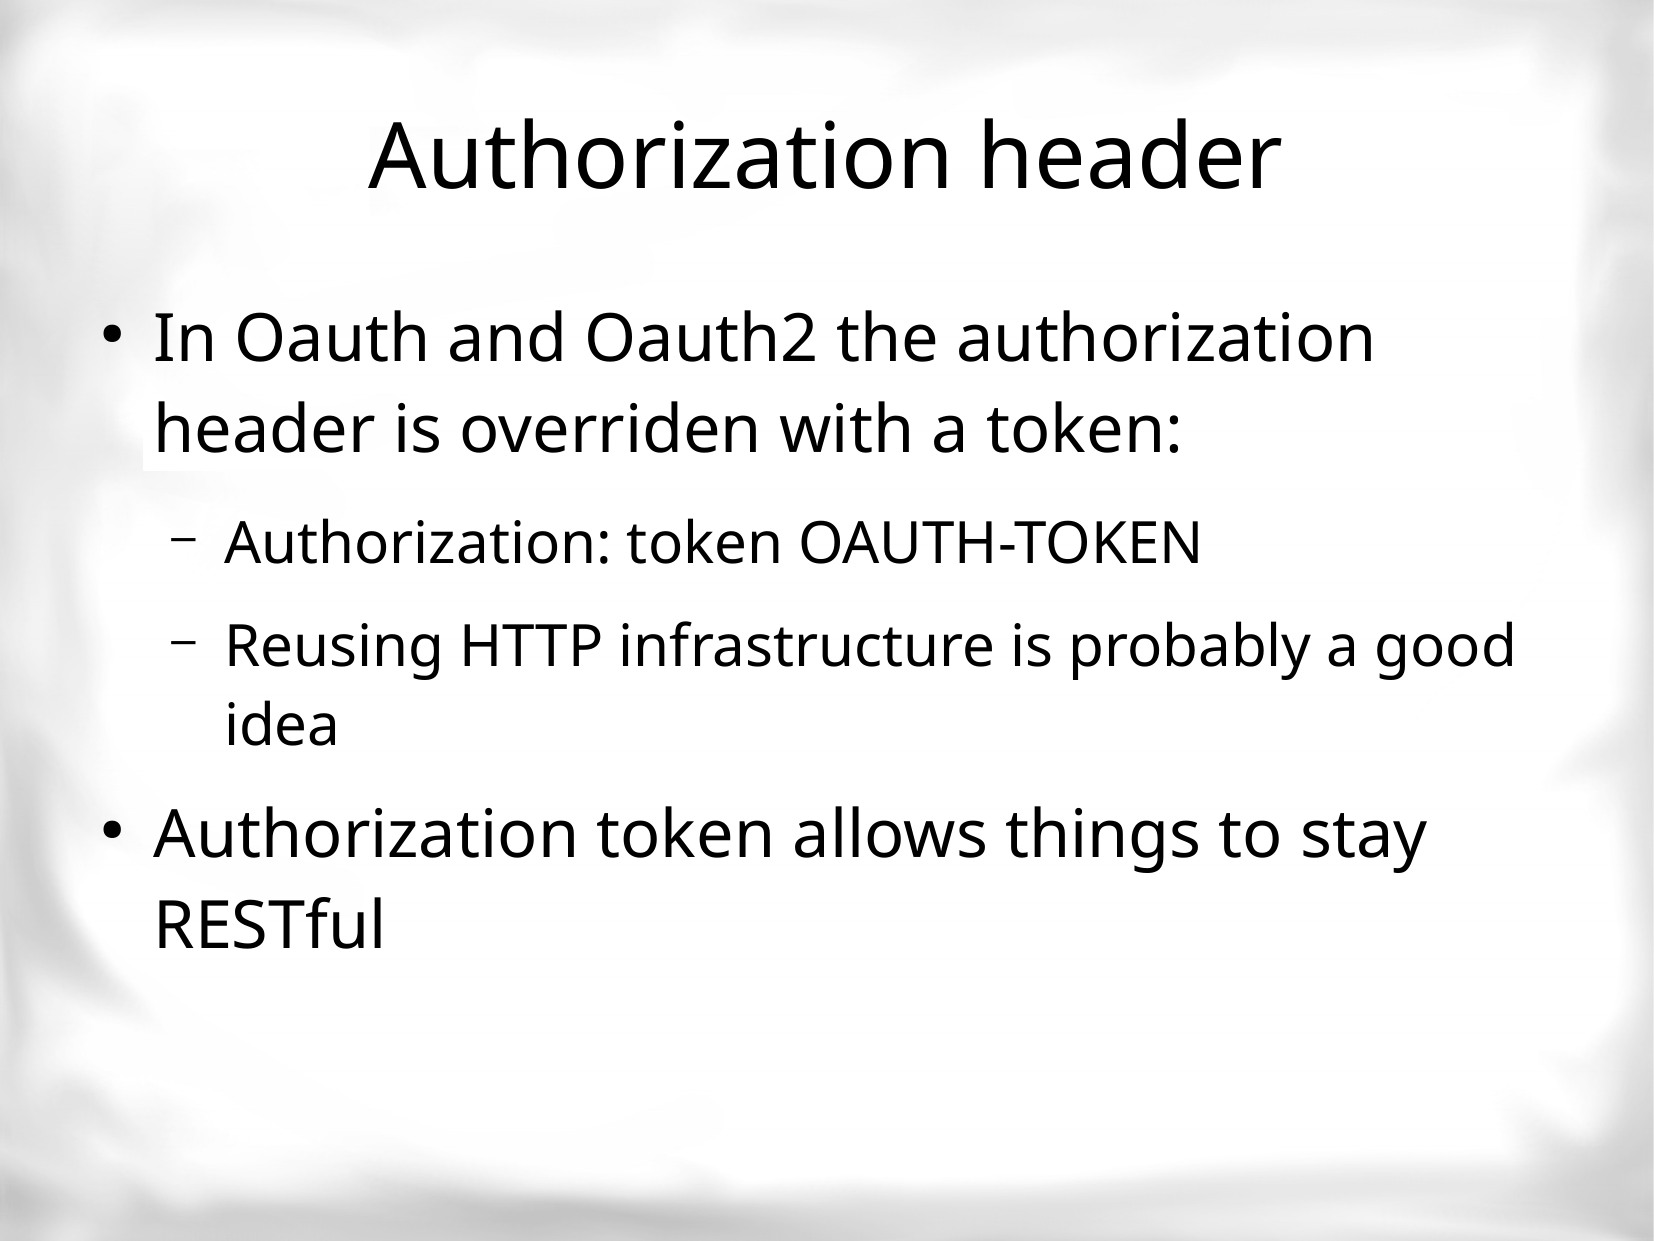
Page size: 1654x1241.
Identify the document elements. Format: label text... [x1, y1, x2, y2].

picture [0, 0, 1654, 1241]
list In Oauth and Oauth2 the authorization header is overriden with a token: Authorization: token OAUTH-TOKEN Reusing HTTP infrastructure is probably a good idea Authorization token allows things to stay RESTful [82, 290, 1571, 1010]
title Authorization header [82, 49, 1571, 257]
